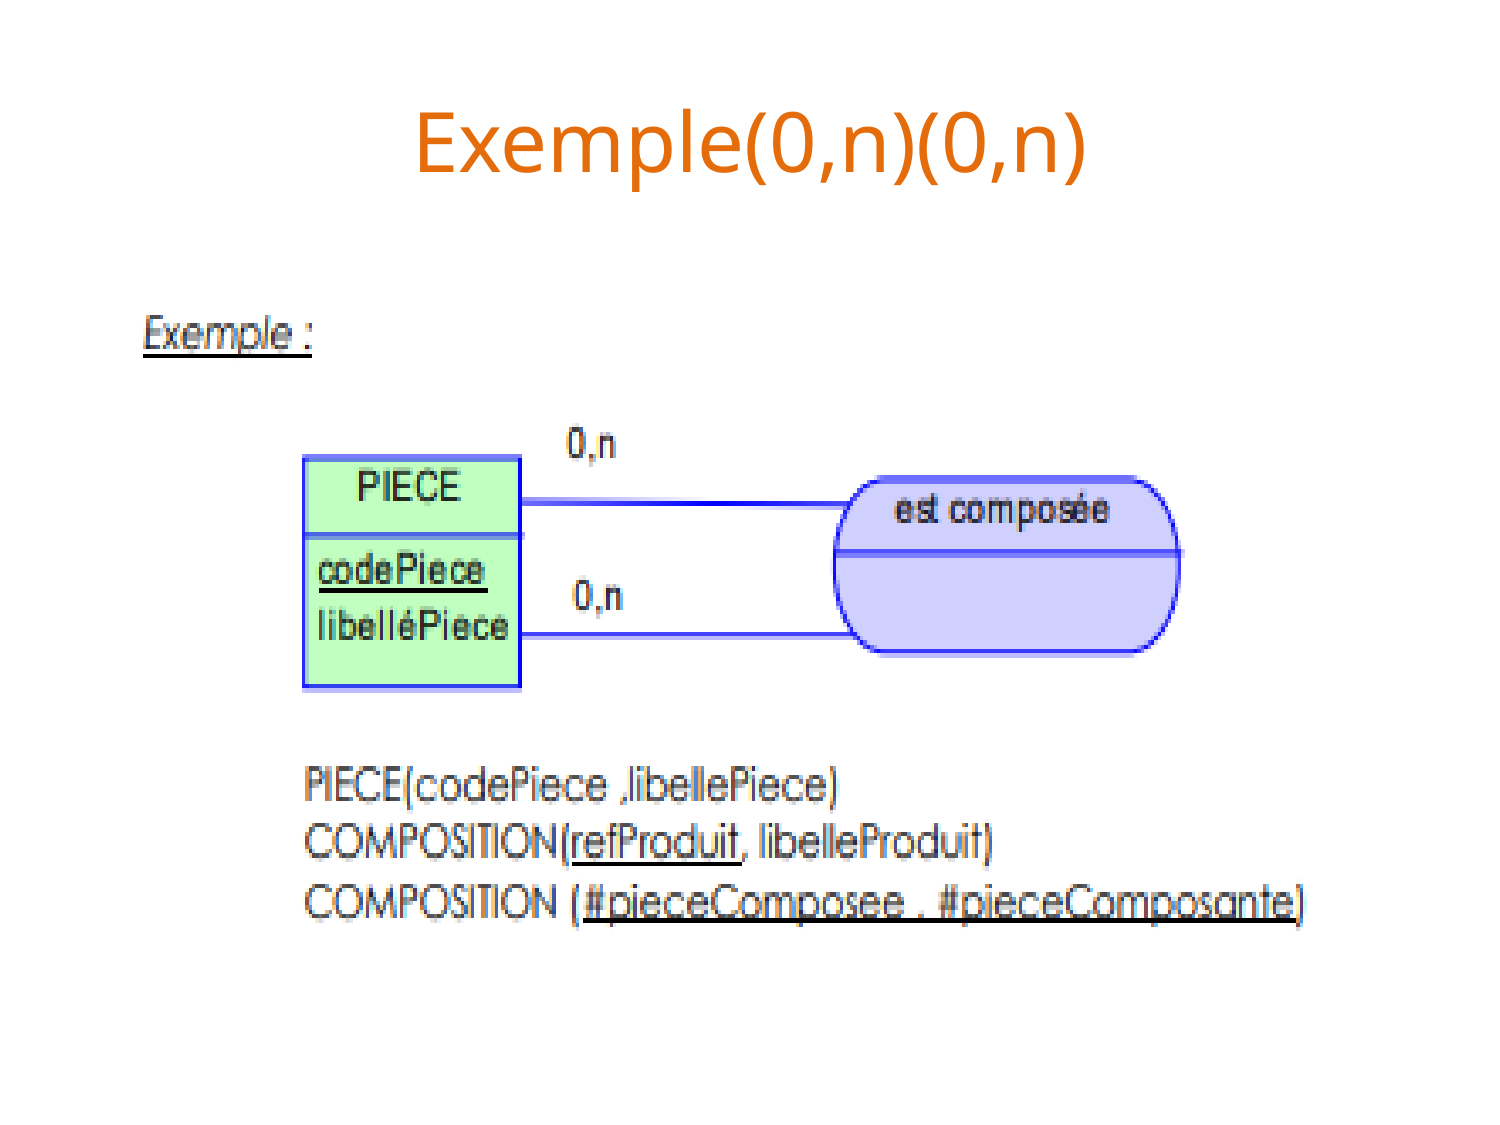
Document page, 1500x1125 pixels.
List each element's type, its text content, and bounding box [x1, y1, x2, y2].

picture [123, 302, 1412, 1071]
title Exemple(0,n)(0,n) [75, 45, 1426, 233]
